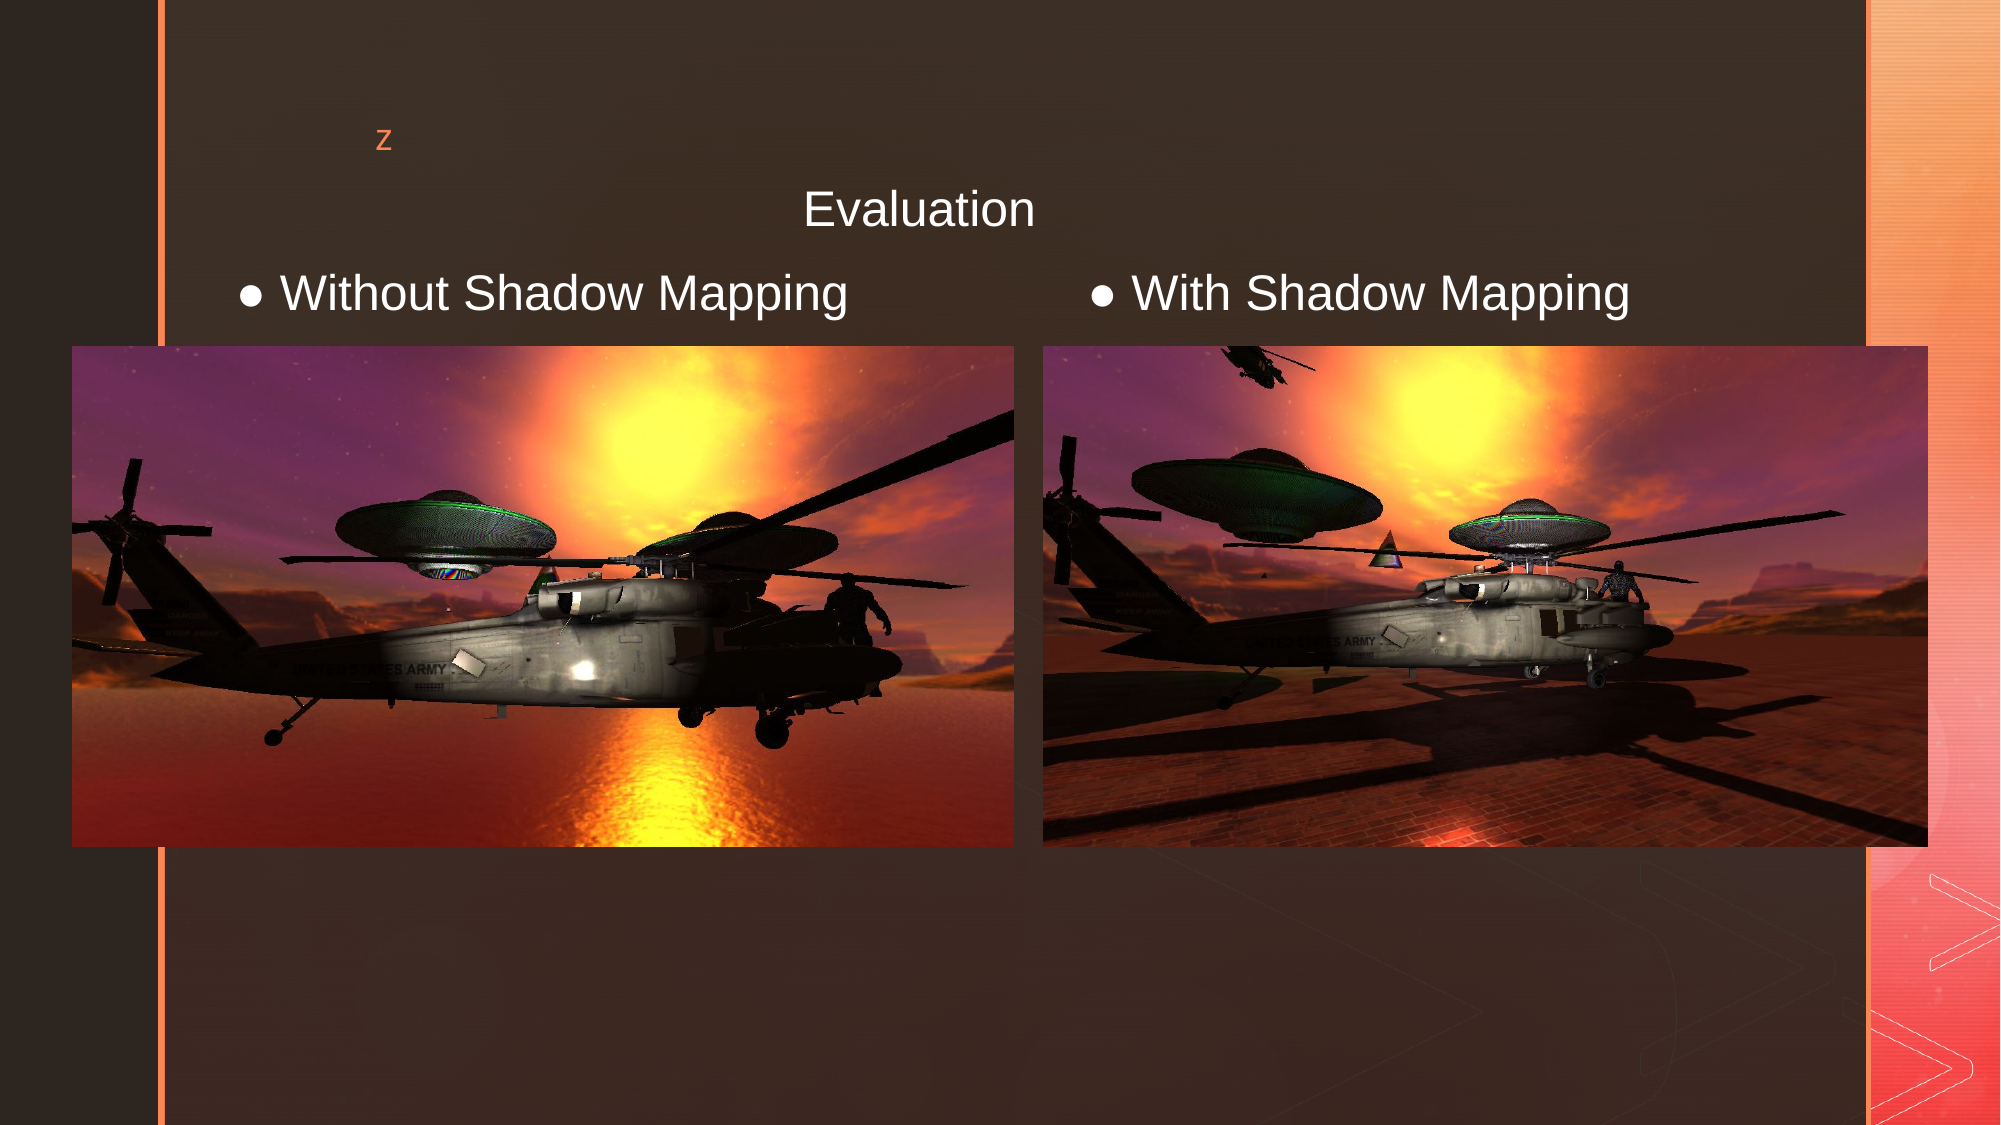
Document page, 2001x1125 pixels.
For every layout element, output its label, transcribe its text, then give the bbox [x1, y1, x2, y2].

list Evaluation ● Without Shadow Mapping ● With Shadow Mapping [218, 29, 1791, 1029]
picture [72, 346, 1014, 847]
picture [1043, 346, 1928, 847]
